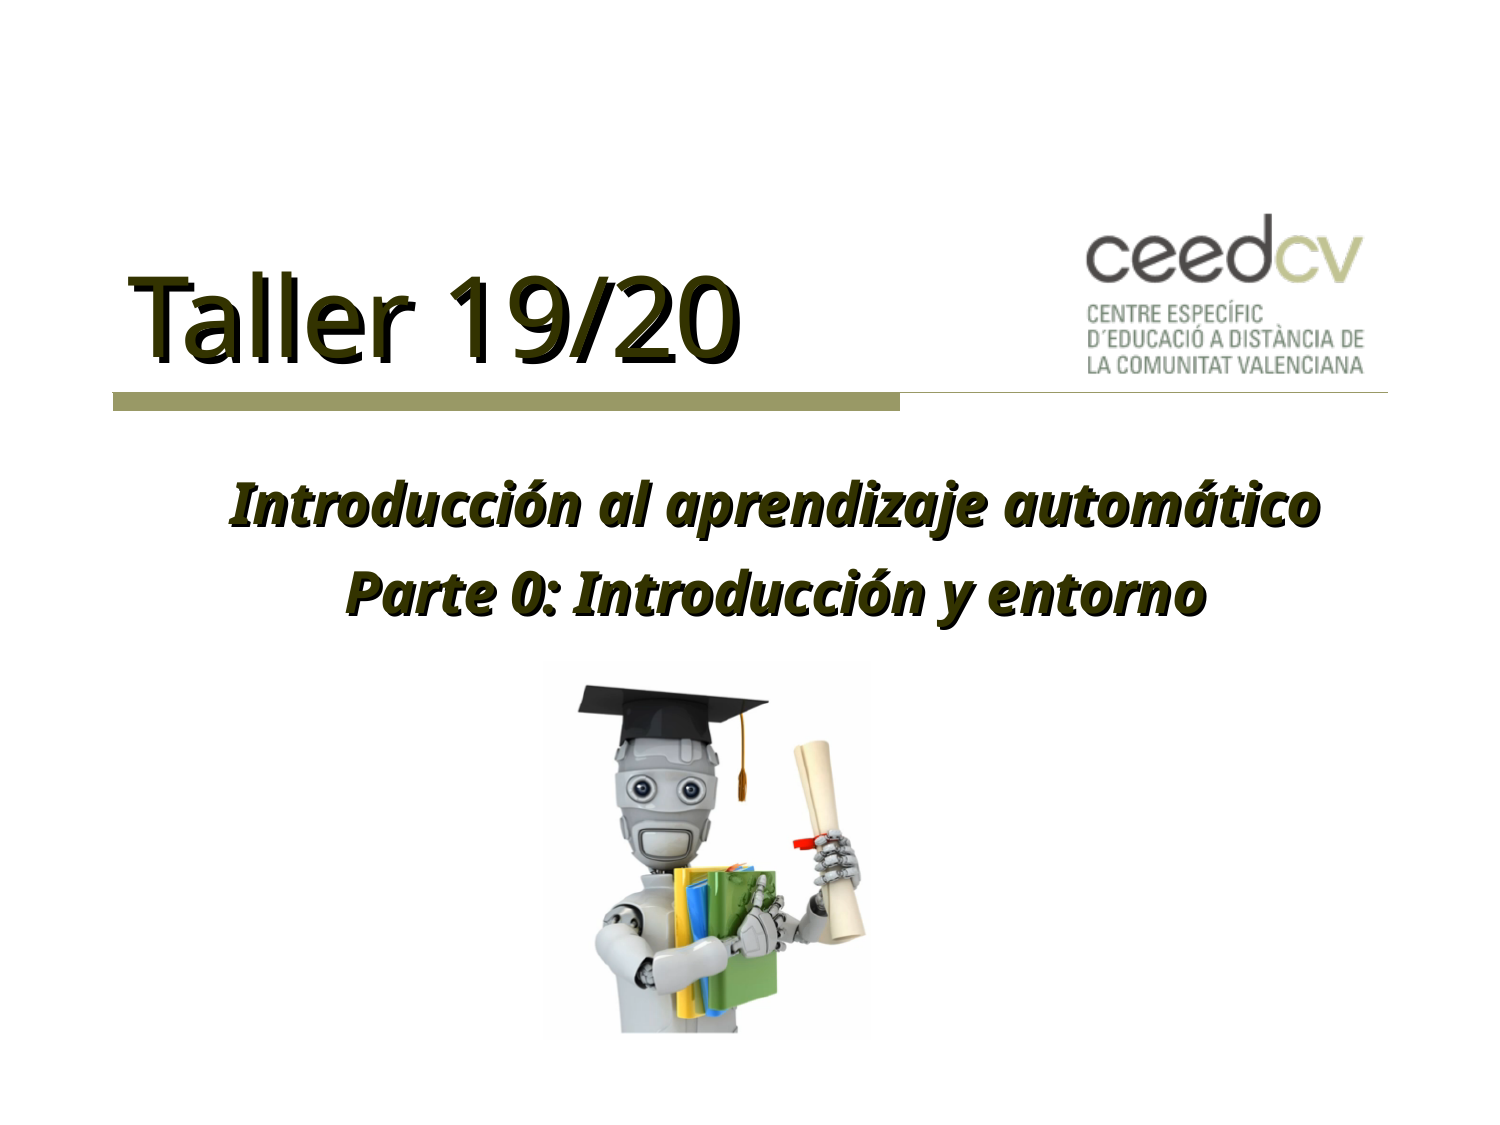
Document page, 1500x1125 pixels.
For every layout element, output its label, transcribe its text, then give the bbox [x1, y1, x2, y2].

subtitle Introducción al aprendizaje automático Parte 0: Introducción y entorno [130, 458, 1347, 745]
picture [543, 661, 871, 1040]
title Taller 19/20 [112, 162, 1388, 388]
picture [1062, 200, 1388, 388]
